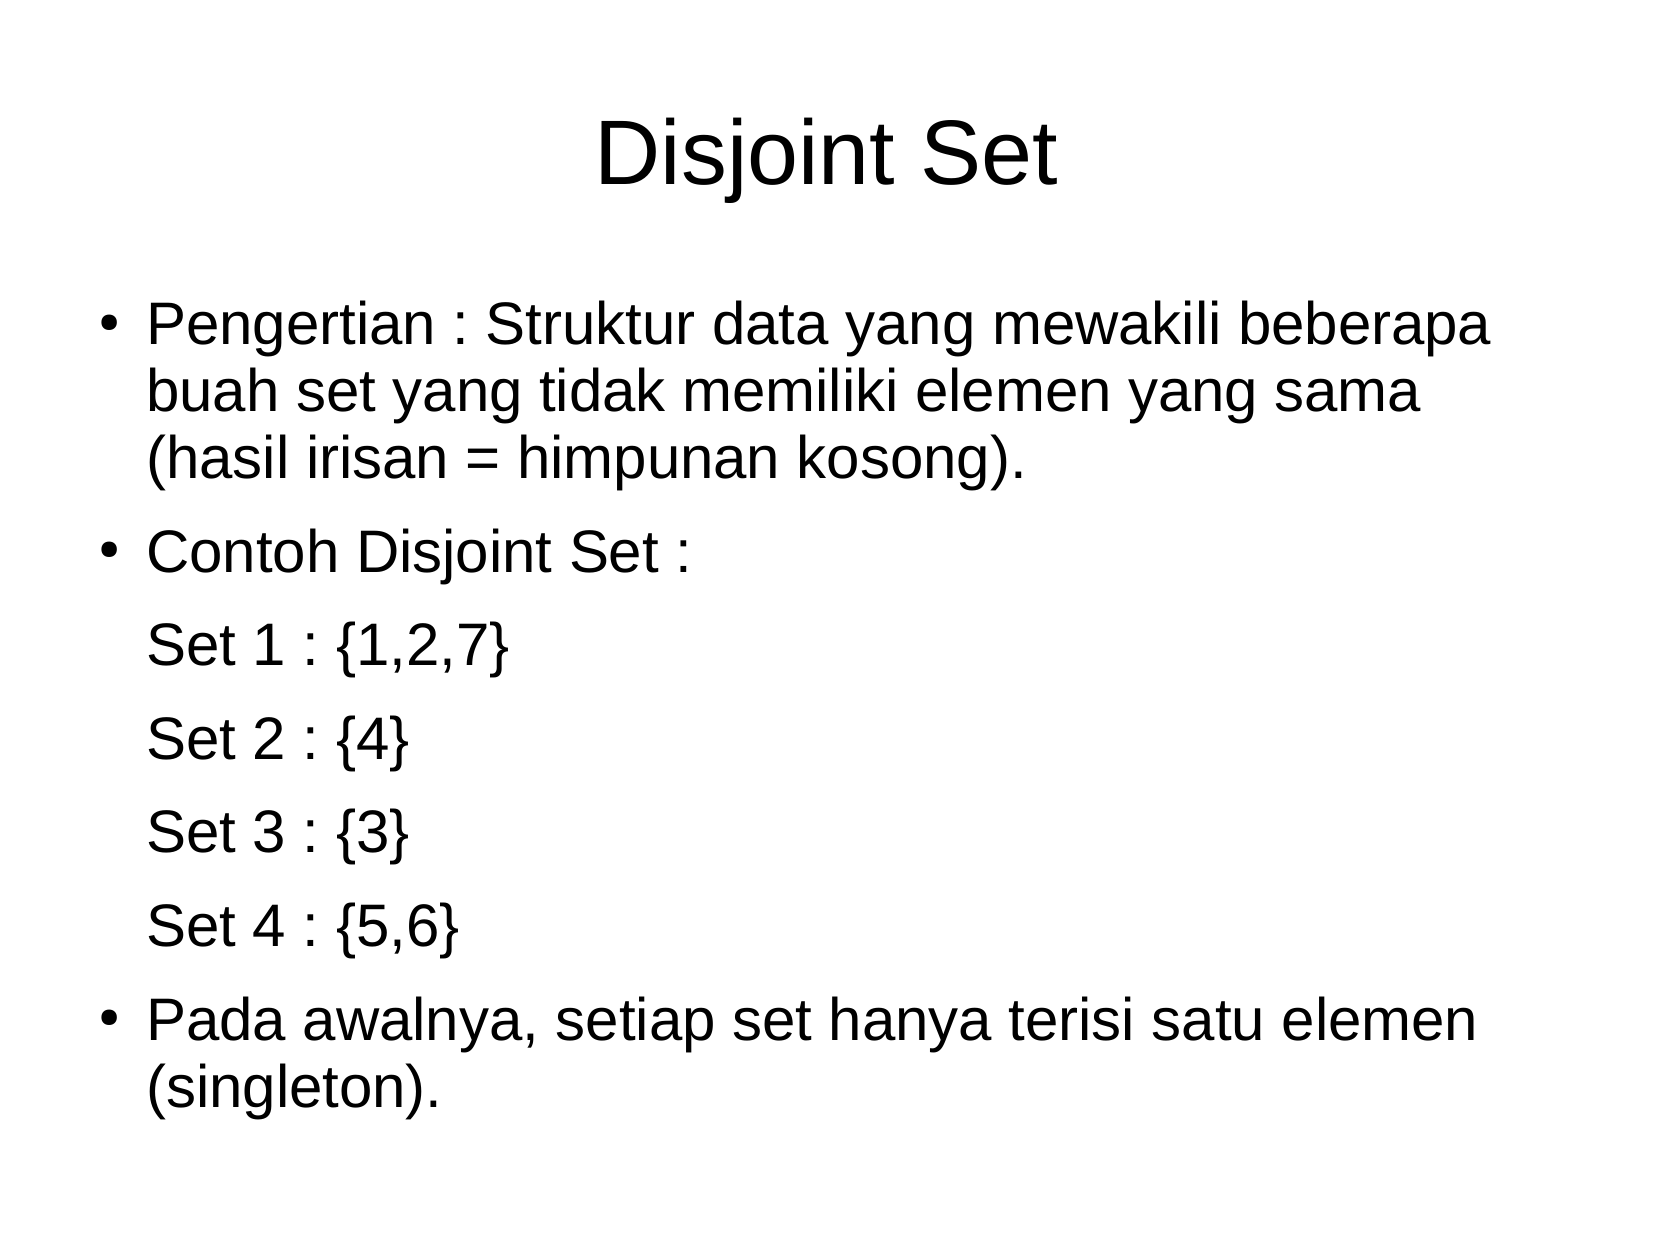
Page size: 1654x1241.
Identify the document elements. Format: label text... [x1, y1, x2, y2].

list Pengertian : Struktur data yang mewakili beberapa buah set yang tidak memiliki elemen yang sama (hasil irisan = himpunan kosong). Contoh Disjoint Set : Set 1 : {1,2,7} Set 2 : {4} Set 3 : {3} Set 4 : {5,6} Pada awalnya, setiap set hanya terisi satu elemen (singleton). [82, 290, 1571, 1126]
title Disjoint Set [82, 49, 1571, 257]
